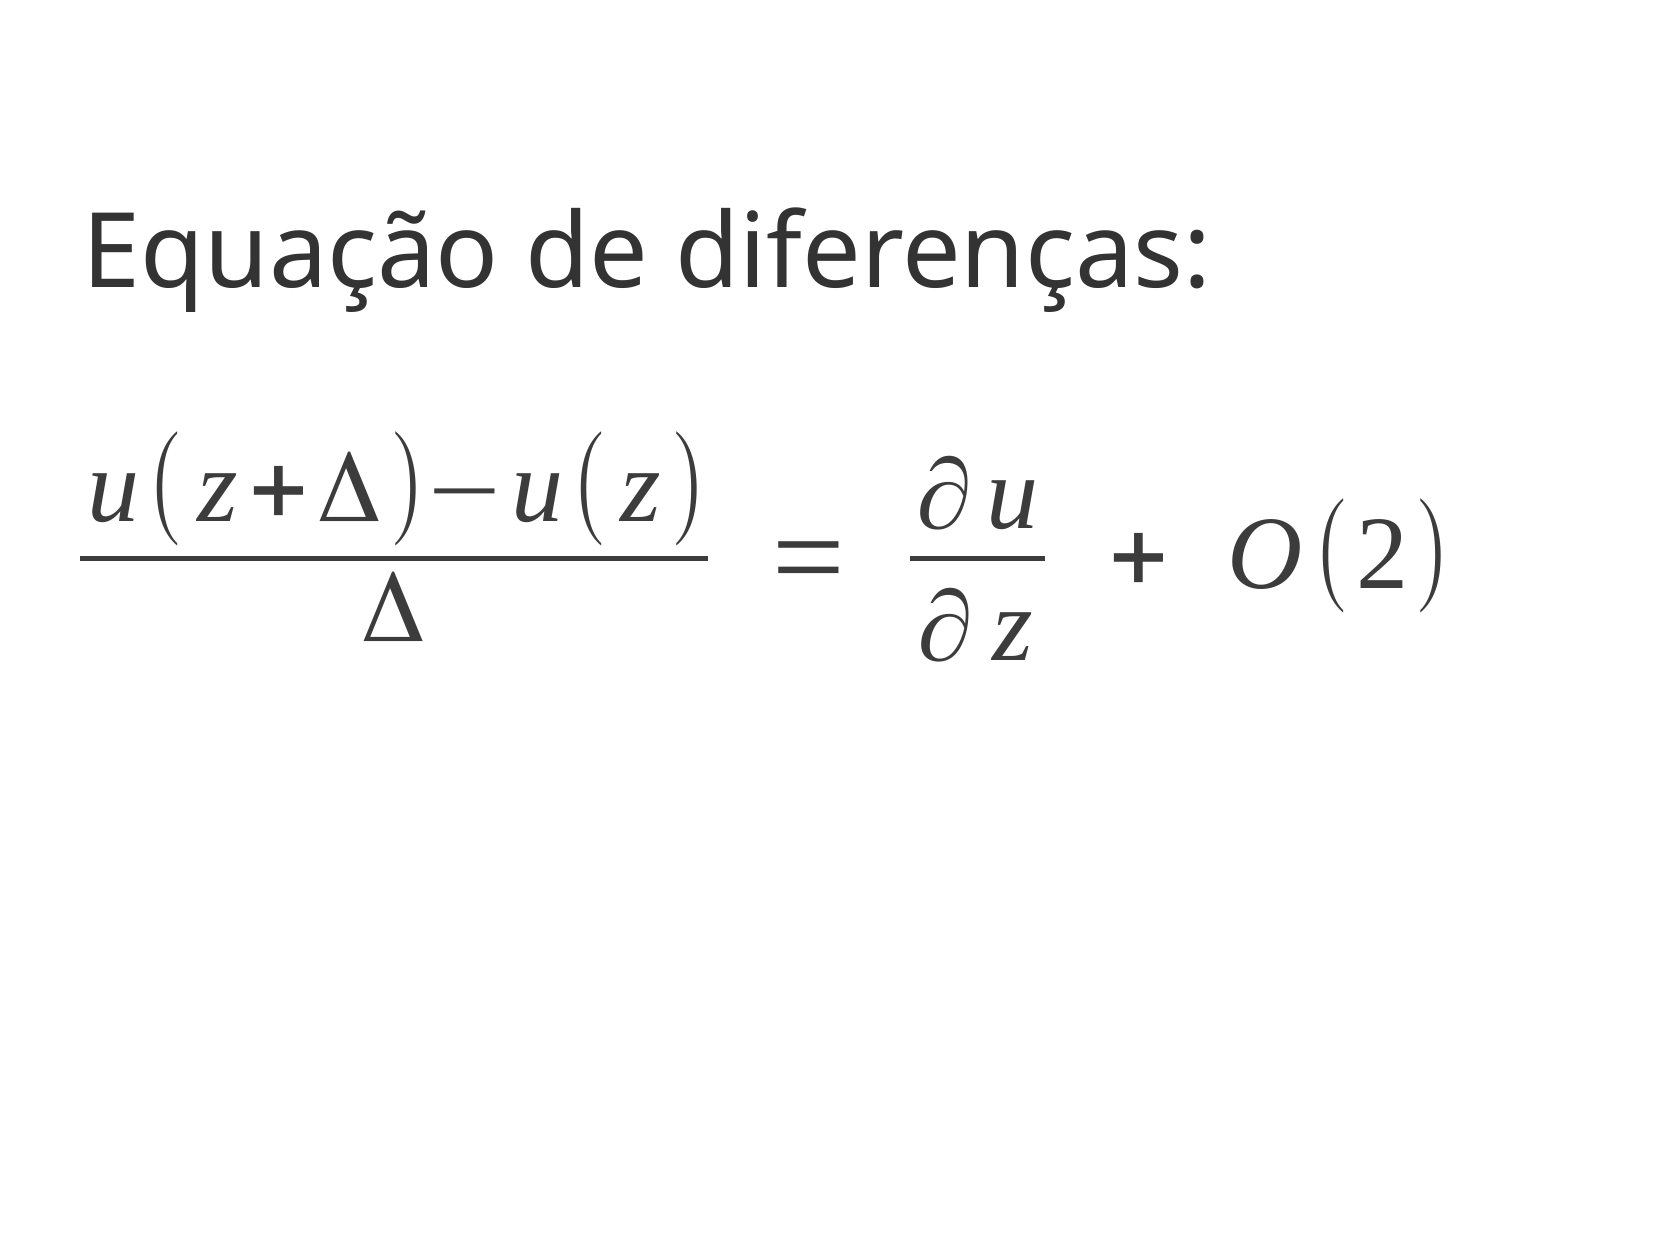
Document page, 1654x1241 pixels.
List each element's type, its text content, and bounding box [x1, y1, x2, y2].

list Equação de diferenças: [82, 105, 1538, 1111]
chart [69, 425, 1456, 682]
